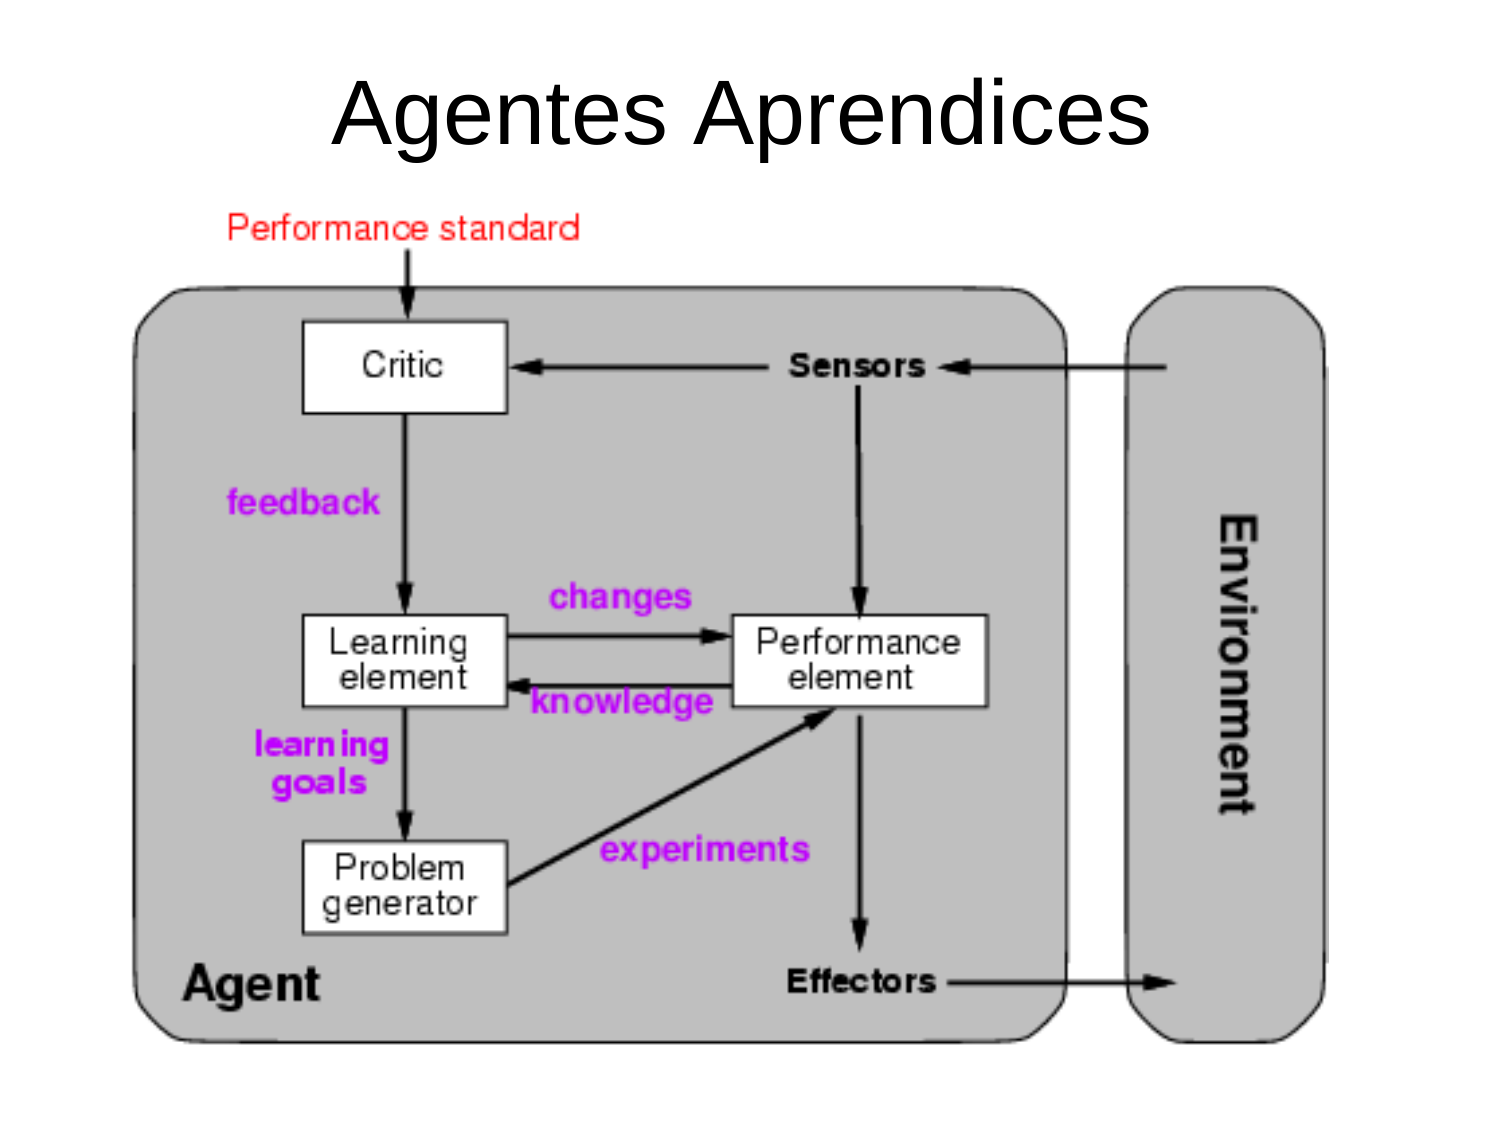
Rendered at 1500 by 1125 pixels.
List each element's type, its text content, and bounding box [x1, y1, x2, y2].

picture [128, 206, 1329, 1050]
title Agentes Aprendices [67, 19, 1418, 207]
